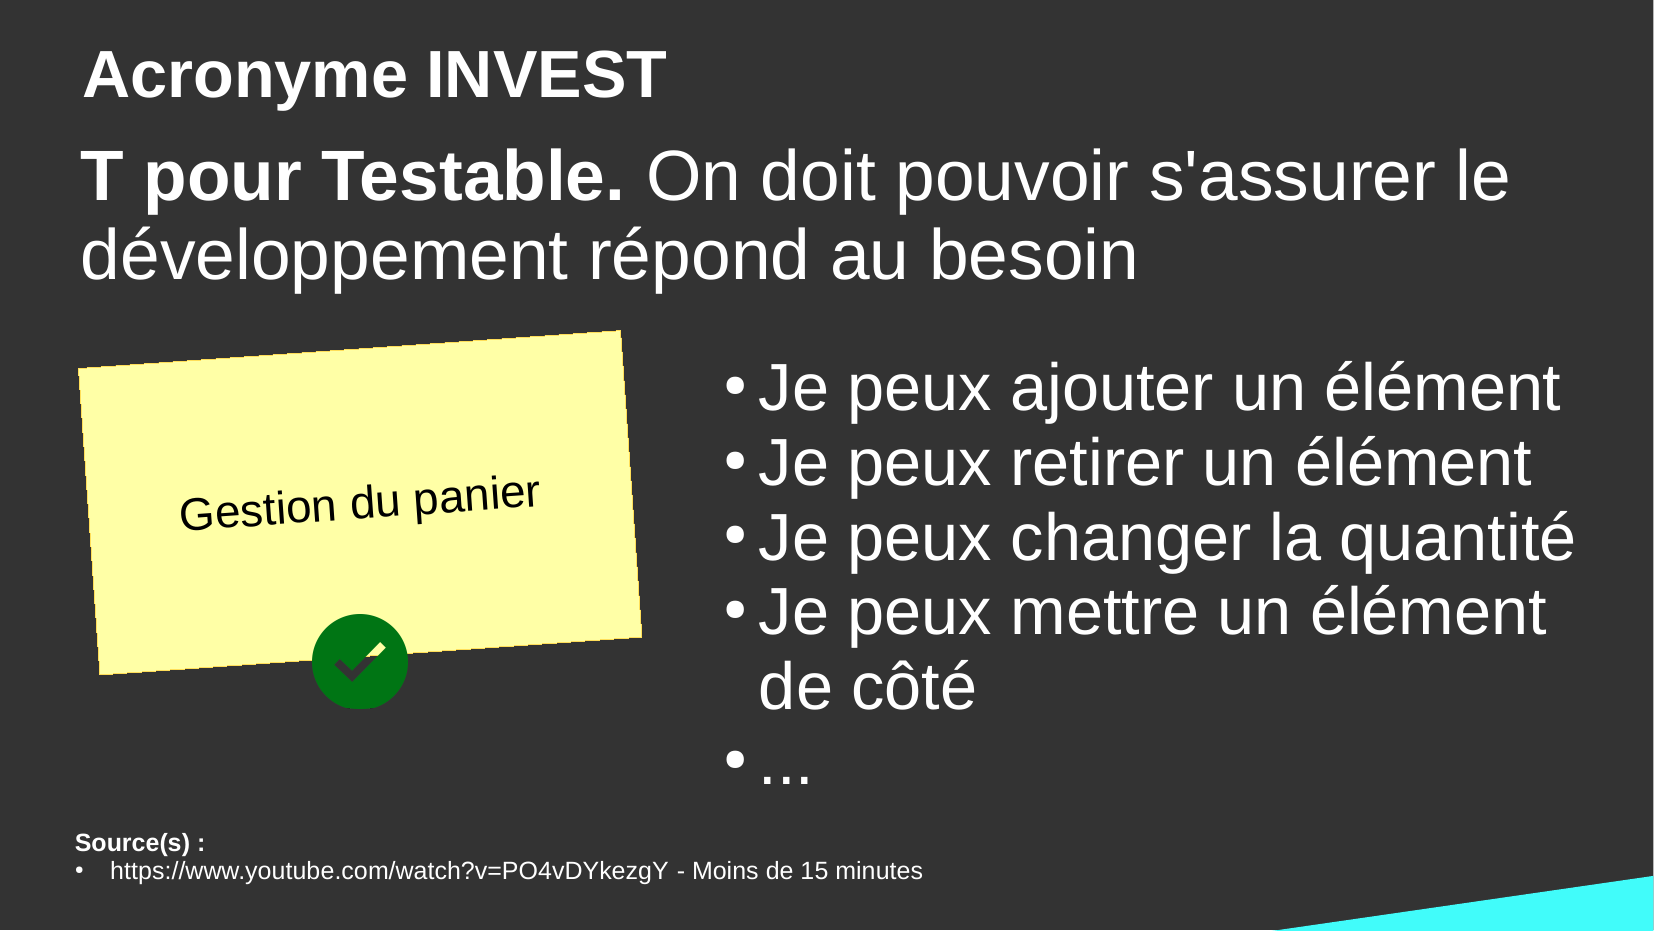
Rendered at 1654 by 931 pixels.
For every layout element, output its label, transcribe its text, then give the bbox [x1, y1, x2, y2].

list T pour Testable. On doit pouvoir s'assurer le développement répond au besoin [80, 135, 1620, 296]
title Acronyme INVEST [82, 37, 1571, 122]
text_box Je peux ajouter un élément Je peux retirer un élément Je peux changer la quantité Je peux mettre un élément de côté ... [708, 342, 1607, 806]
text_box Source(s) : https://www.youtube.com/watch?v=PO4vDYkezgY - Moins de 15 minutes [60, 821, 1546, 921]
text_box Gestion du panier [78, 330, 642, 675]
picture [312, 614, 408, 709]
text_box [1271, 875, 1654, 931]
